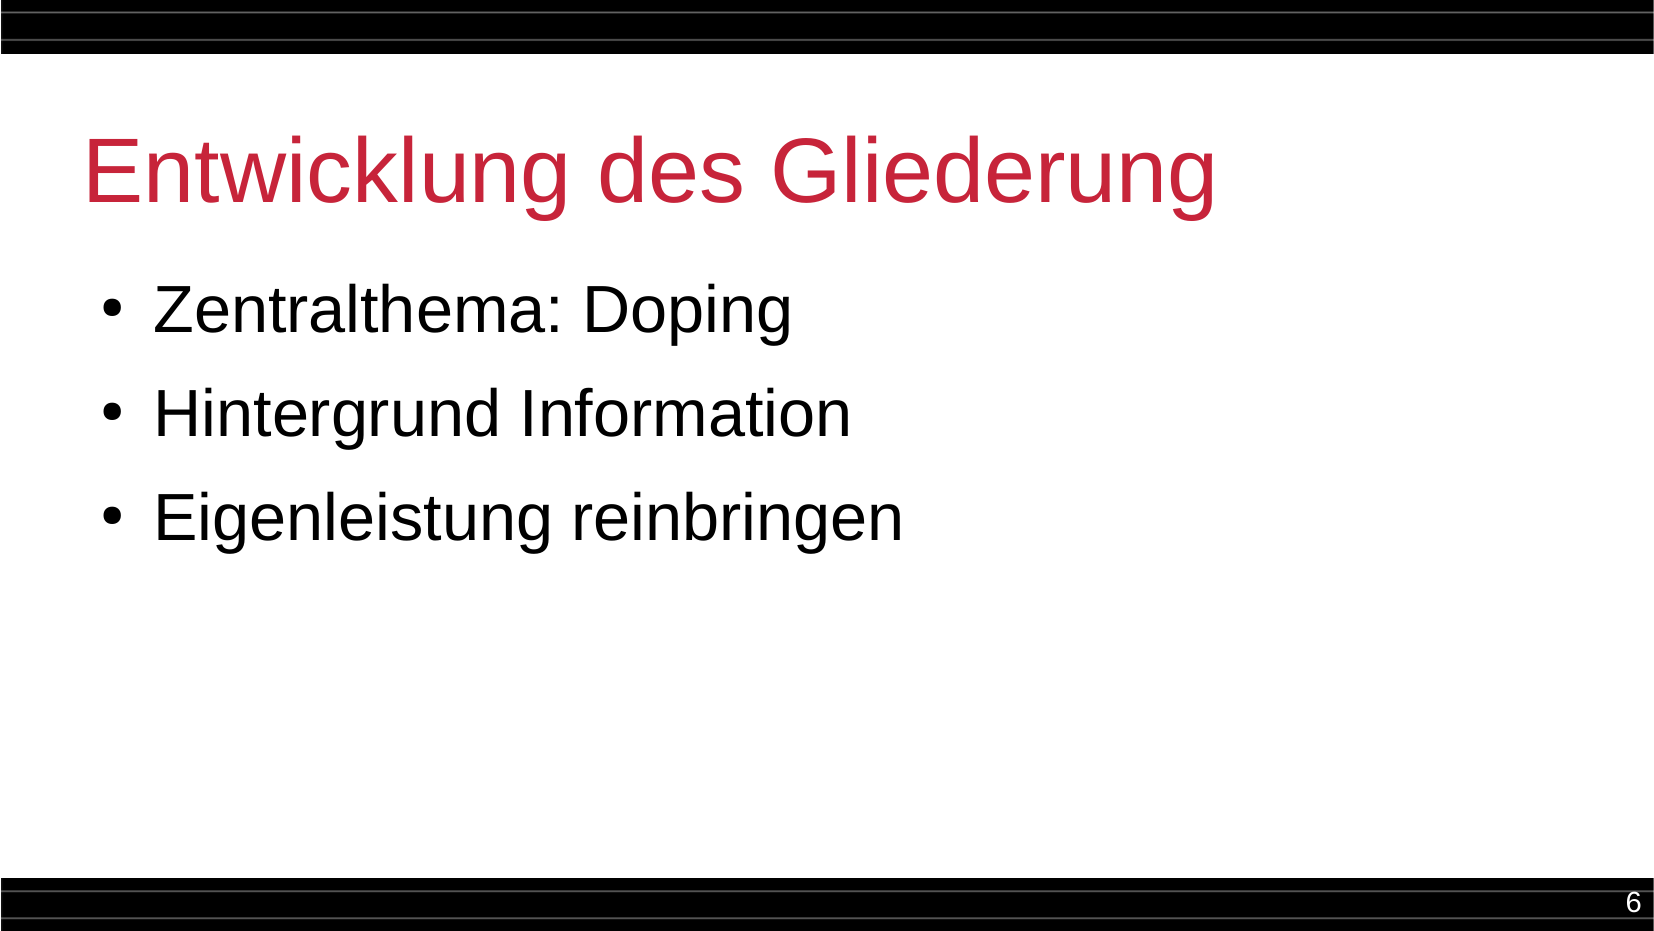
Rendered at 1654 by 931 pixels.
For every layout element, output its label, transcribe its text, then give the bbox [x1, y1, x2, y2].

picture [1, 0, 1654, 54]
picture [1, 878, 1654, 931]
title Entwicklung des Gliederung [82, 92, 1571, 249]
list Zentralthema: Doping Hintergrund Information Eigenleistung reinbringen [82, 271, 1571, 758]
